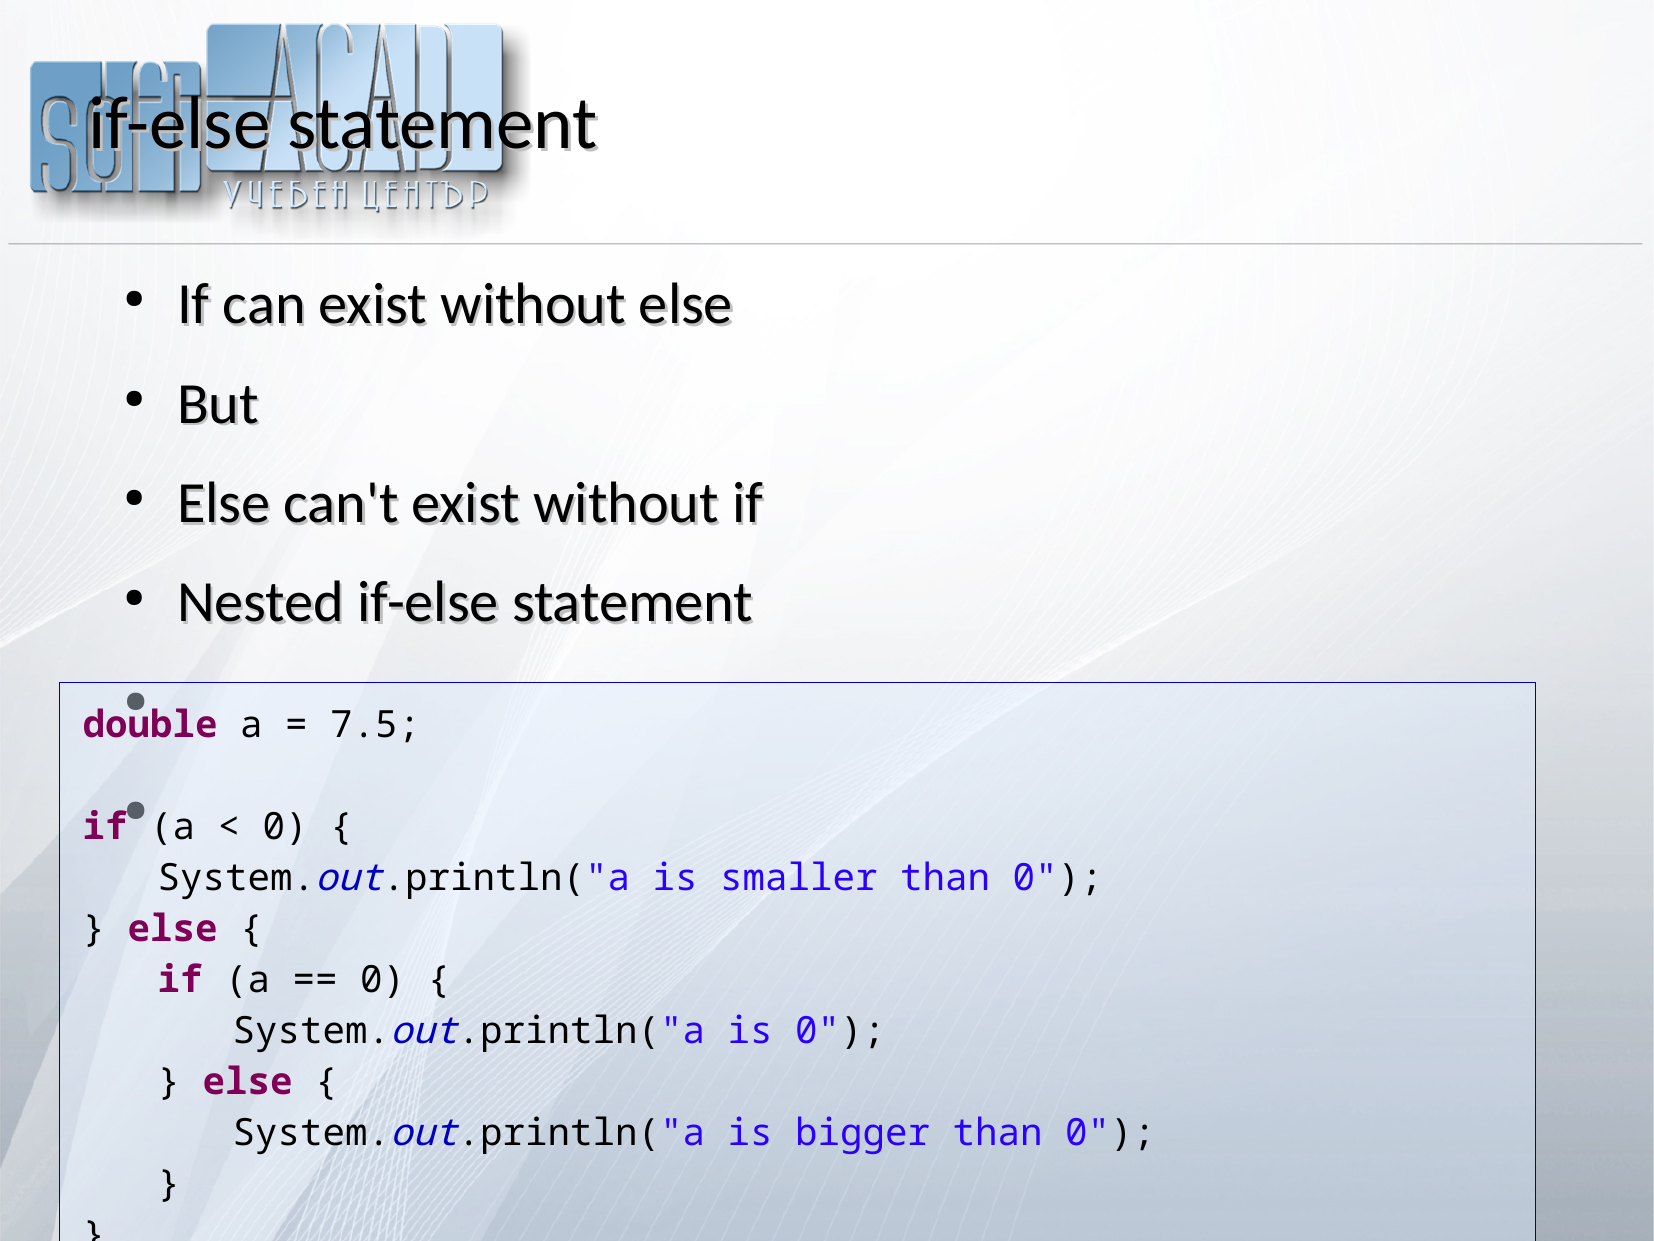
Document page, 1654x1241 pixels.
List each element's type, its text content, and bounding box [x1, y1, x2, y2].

title if-else statement [88, 0, 1565, 237]
text_box double a = 7.5; if (a < 0) { System.out.println("a is smaller than 0"); } else { if (a == 0) { System.out.println("a is 0"); } else { System.out.println("a is bigger than 0"); } } [59, 682, 1536, 1241]
list If can exist without else But Else can't exist without if Nested if-else statement [88, 265, 1577, 1085]
